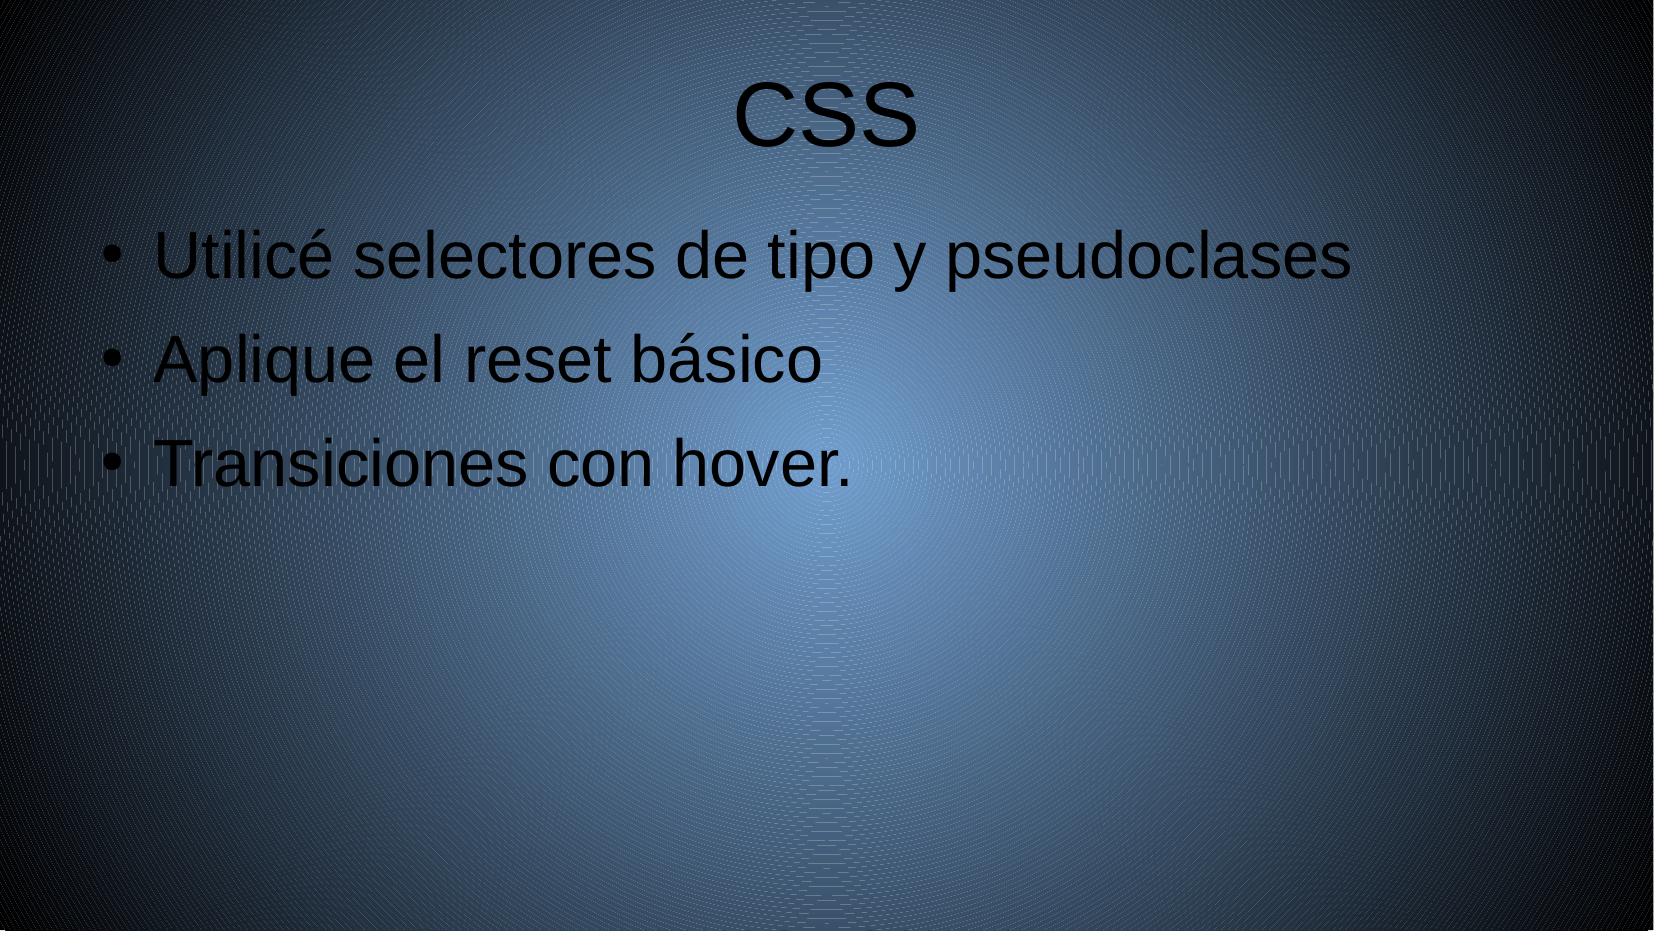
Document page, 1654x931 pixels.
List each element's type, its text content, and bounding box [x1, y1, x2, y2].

title CSS [82, 37, 1571, 193]
list Utilicé selectores de tipo y pseudoclases Aplique el reset básico Transiciones con hover. [82, 217, 1571, 758]
